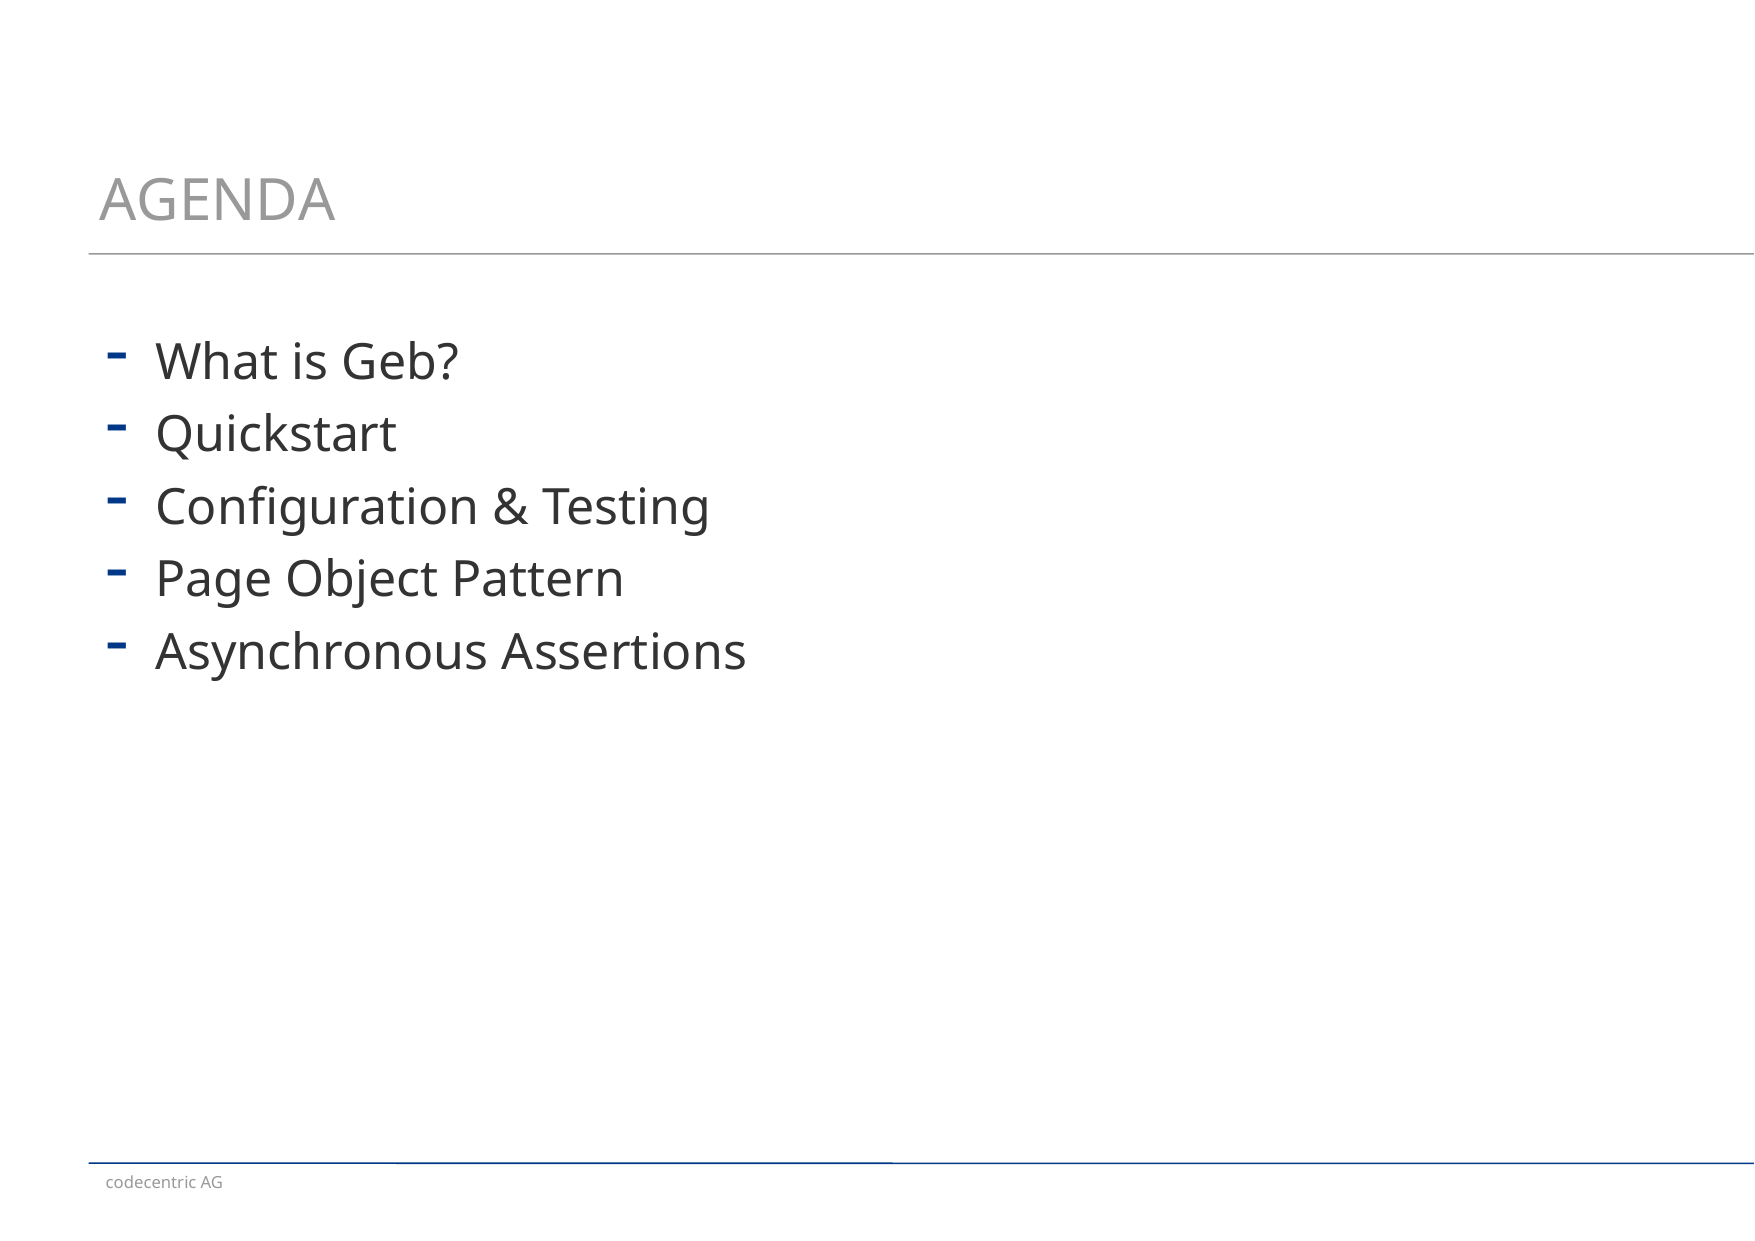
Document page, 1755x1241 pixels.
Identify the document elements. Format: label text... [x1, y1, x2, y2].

list What is Geb? Quickstart Configuration & Testing Page Object Pattern Asynchronous Assertions [88, 319, 1447, 1099]
title Agenda [82, 153, 1695, 223]
